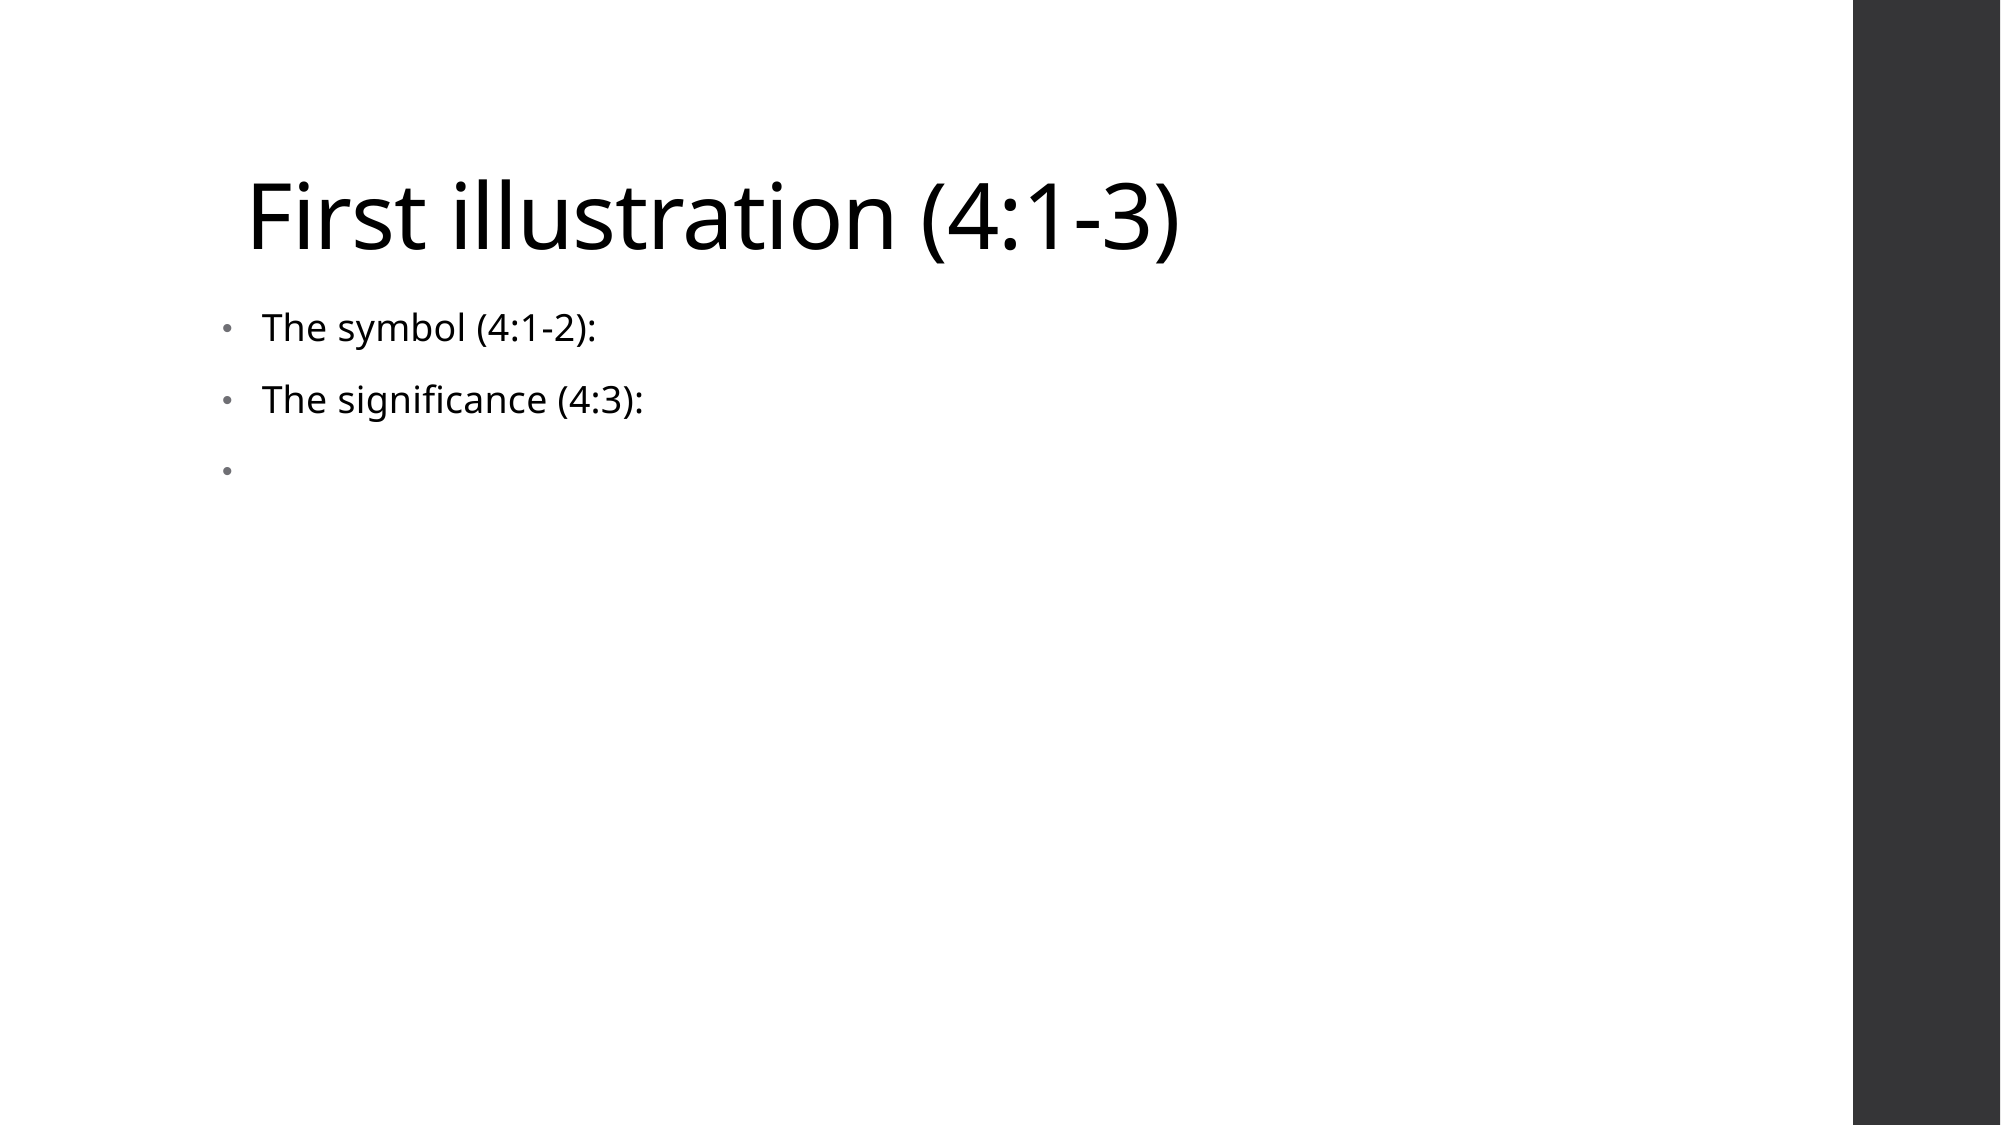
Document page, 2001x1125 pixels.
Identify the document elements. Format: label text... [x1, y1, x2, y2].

title First illustration (4:1-3) [206, 60, 1797, 278]
list The symbol (4:1-2): The significance (4:3): [206, 299, 1617, 1014]
